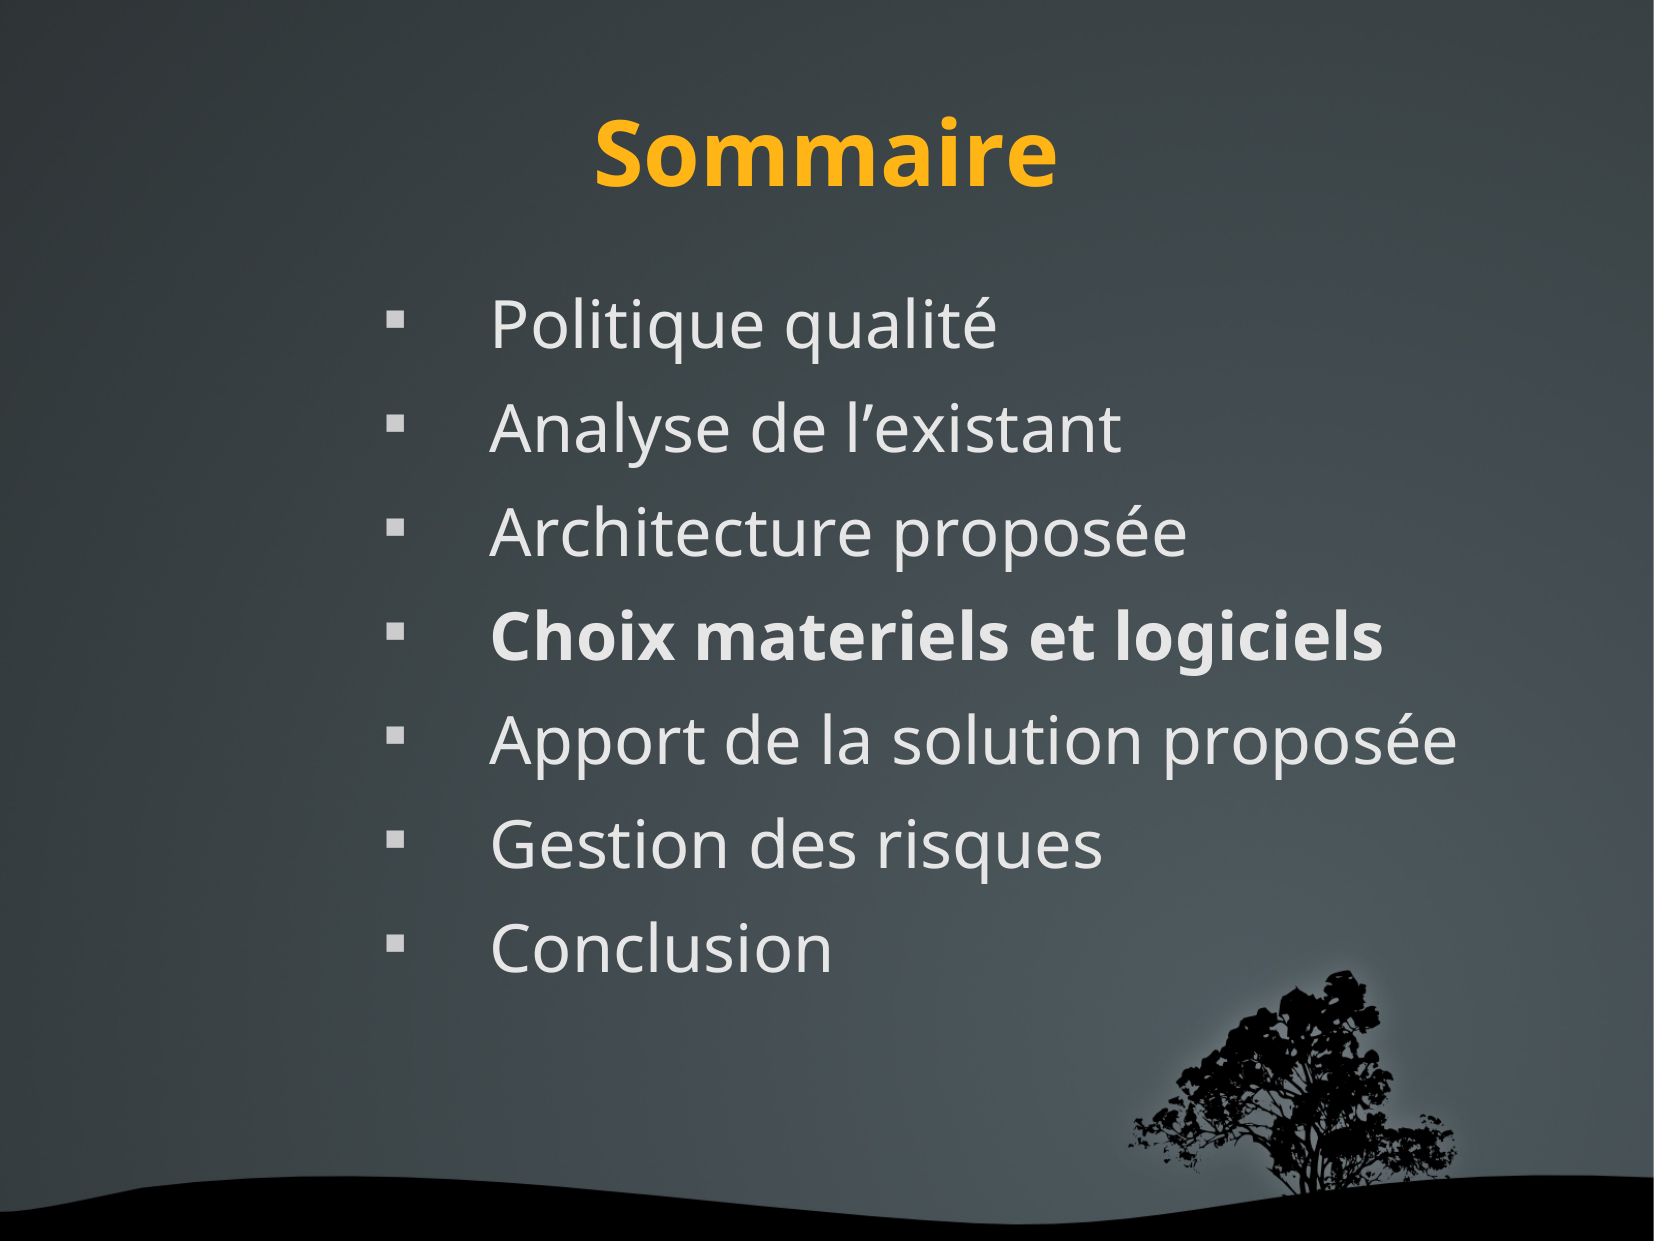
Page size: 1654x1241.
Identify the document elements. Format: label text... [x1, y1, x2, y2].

text_box Politique qualité Analyse de l’existant Architecture proposée Choix materiels et logiciels Apport de la solution proposée Gestion des risques Conclusion [348, 284, 1595, 1034]
title Sommaire [82, 49, 1571, 257]
picture [0, 0, 1654, 1241]
